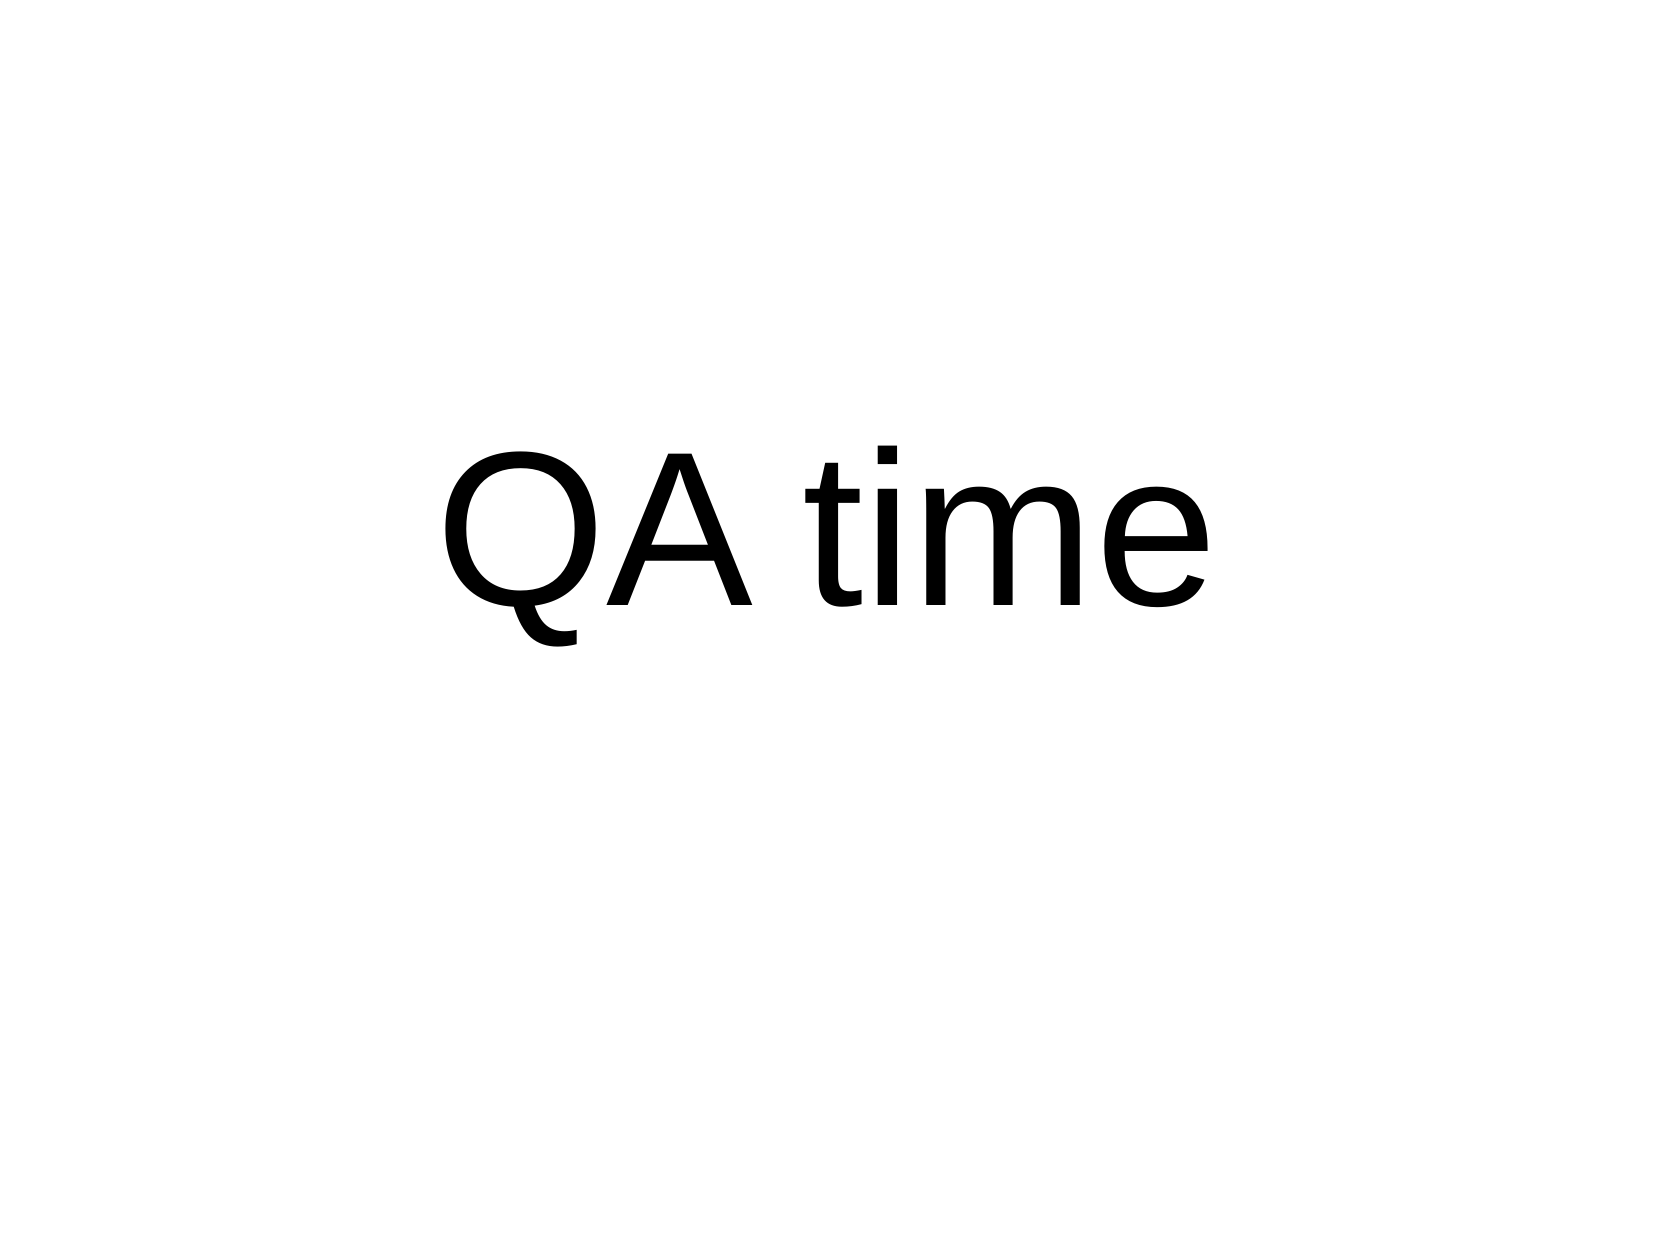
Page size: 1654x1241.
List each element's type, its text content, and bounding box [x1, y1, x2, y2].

subtitle QA time [82, 49, 1571, 1010]
